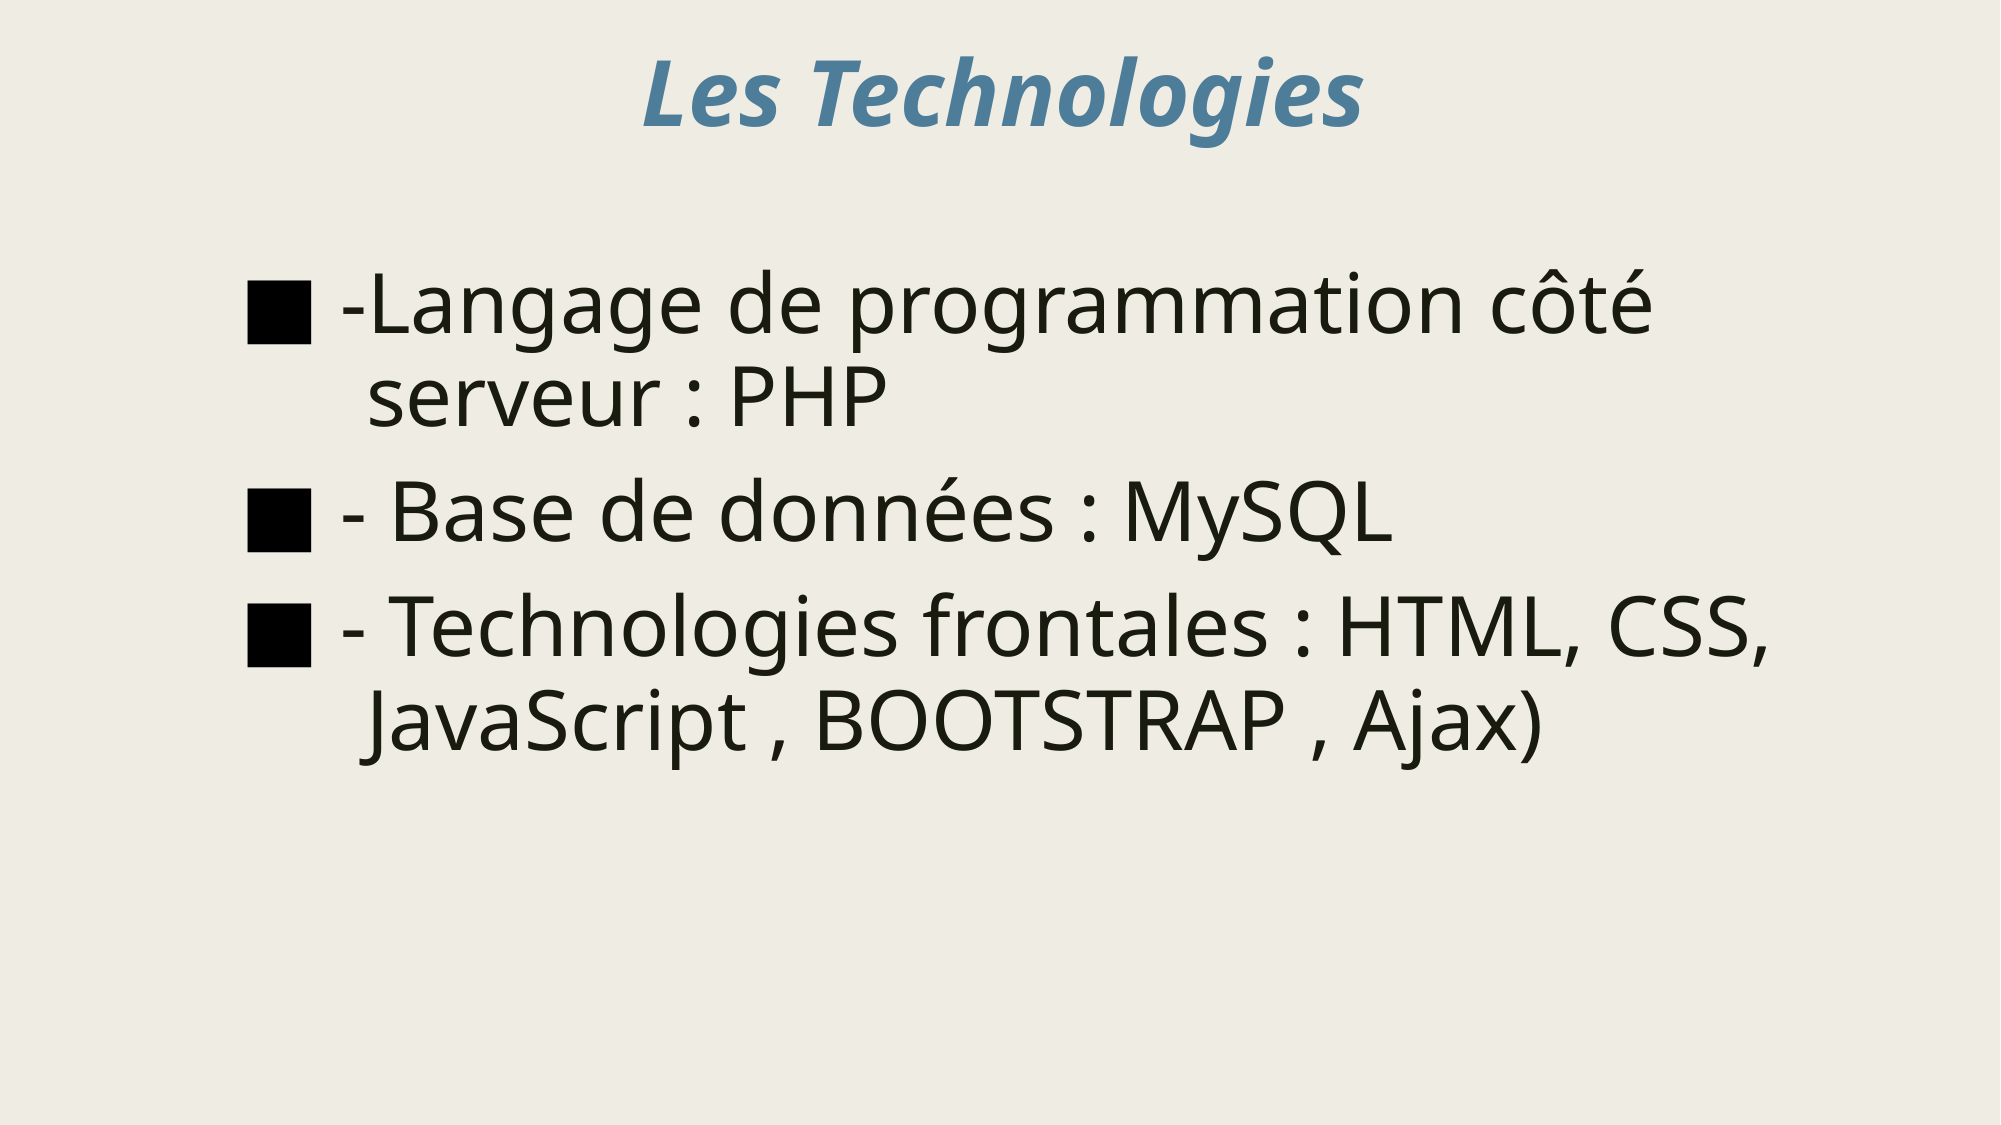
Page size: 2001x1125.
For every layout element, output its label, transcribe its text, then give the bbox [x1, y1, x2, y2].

title Les Technologies [216, 40, 1792, 225]
list -Langage de programmation côté serveur : PHP - Base de données : MySQL - Technologies frontales : HTML, CSS, JavaScript , BOOTSTRAP , Ajax) [225, 250, 1801, 963]
